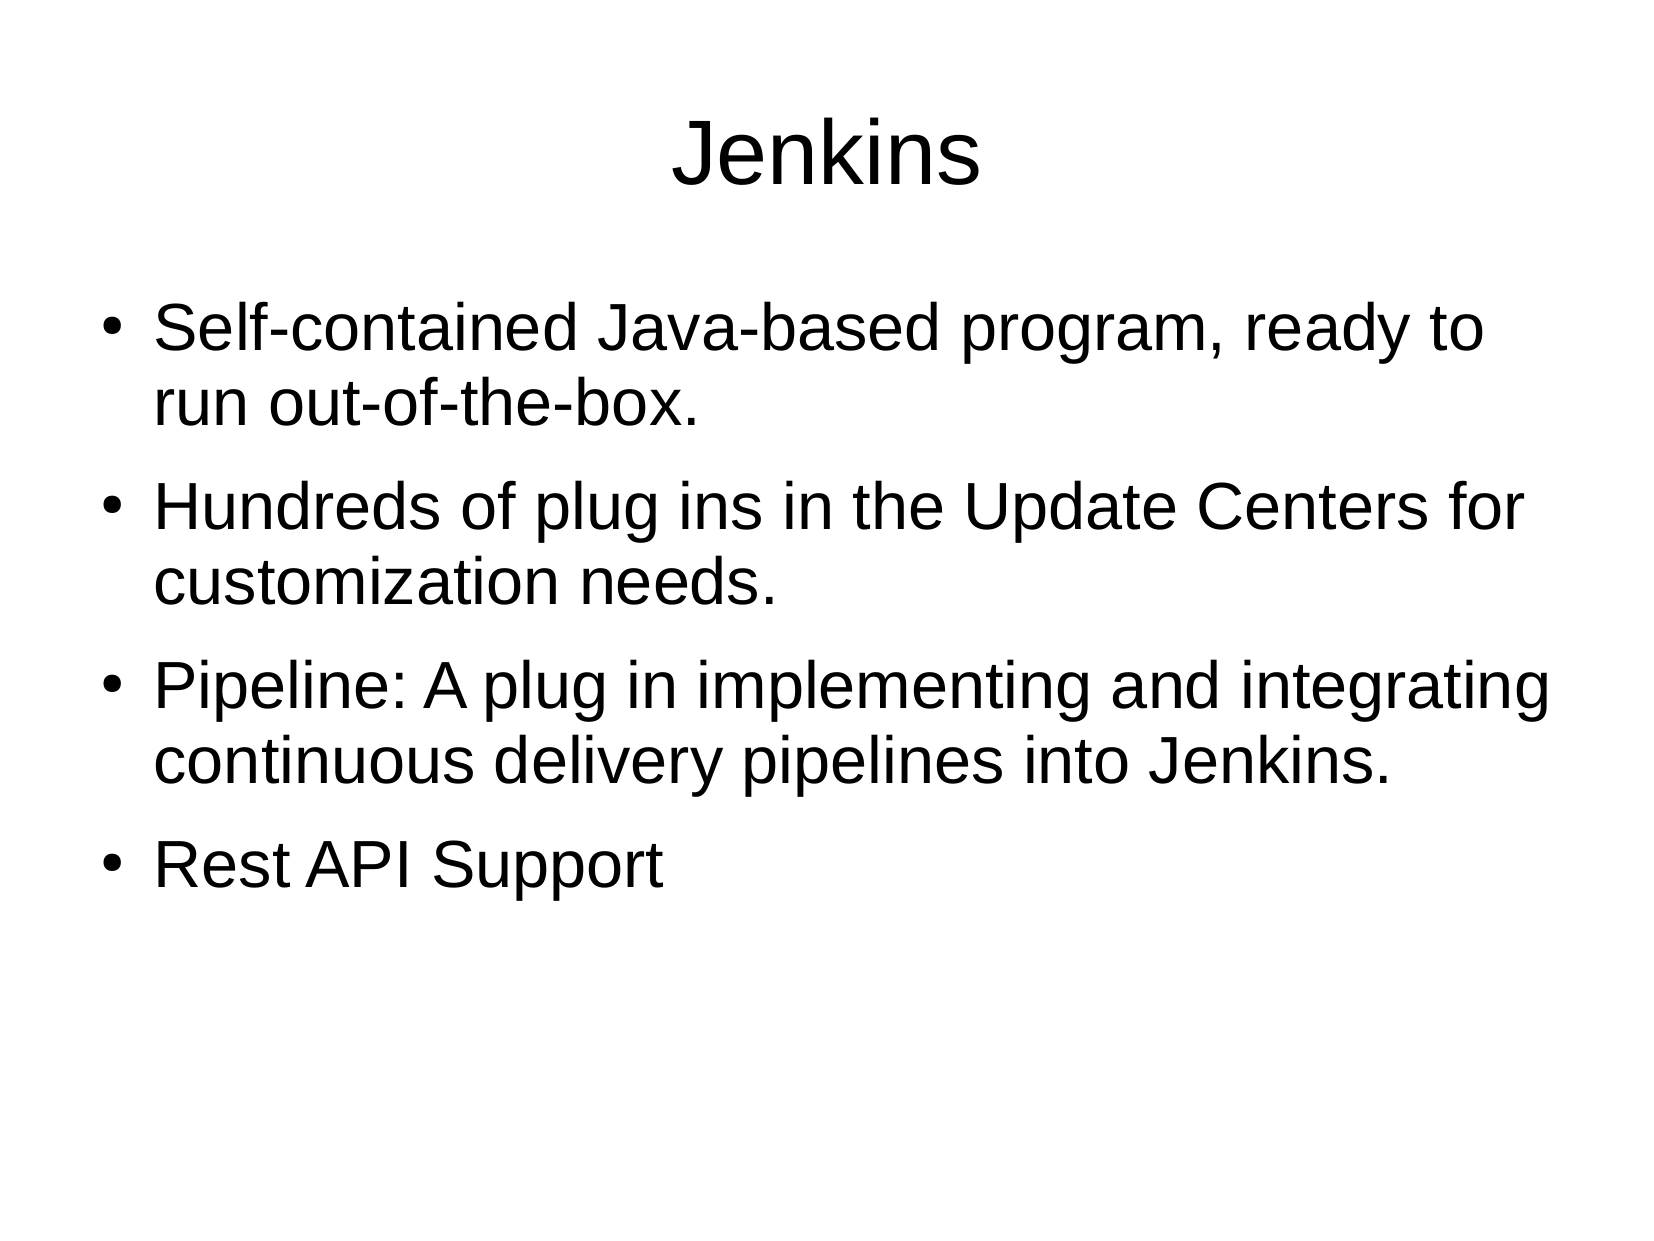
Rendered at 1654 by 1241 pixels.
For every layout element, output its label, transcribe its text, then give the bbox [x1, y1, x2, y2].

list Self-contained Java-based program, ready to run out-of-the-box. Hundreds of plug ins in the Update Centers for customization needs. Pipeline: A plug in implementing and integrating continuous delivery pipelines into Jenkins. Rest API Support [82, 290, 1571, 1010]
title Jenkins [82, 49, 1571, 257]
